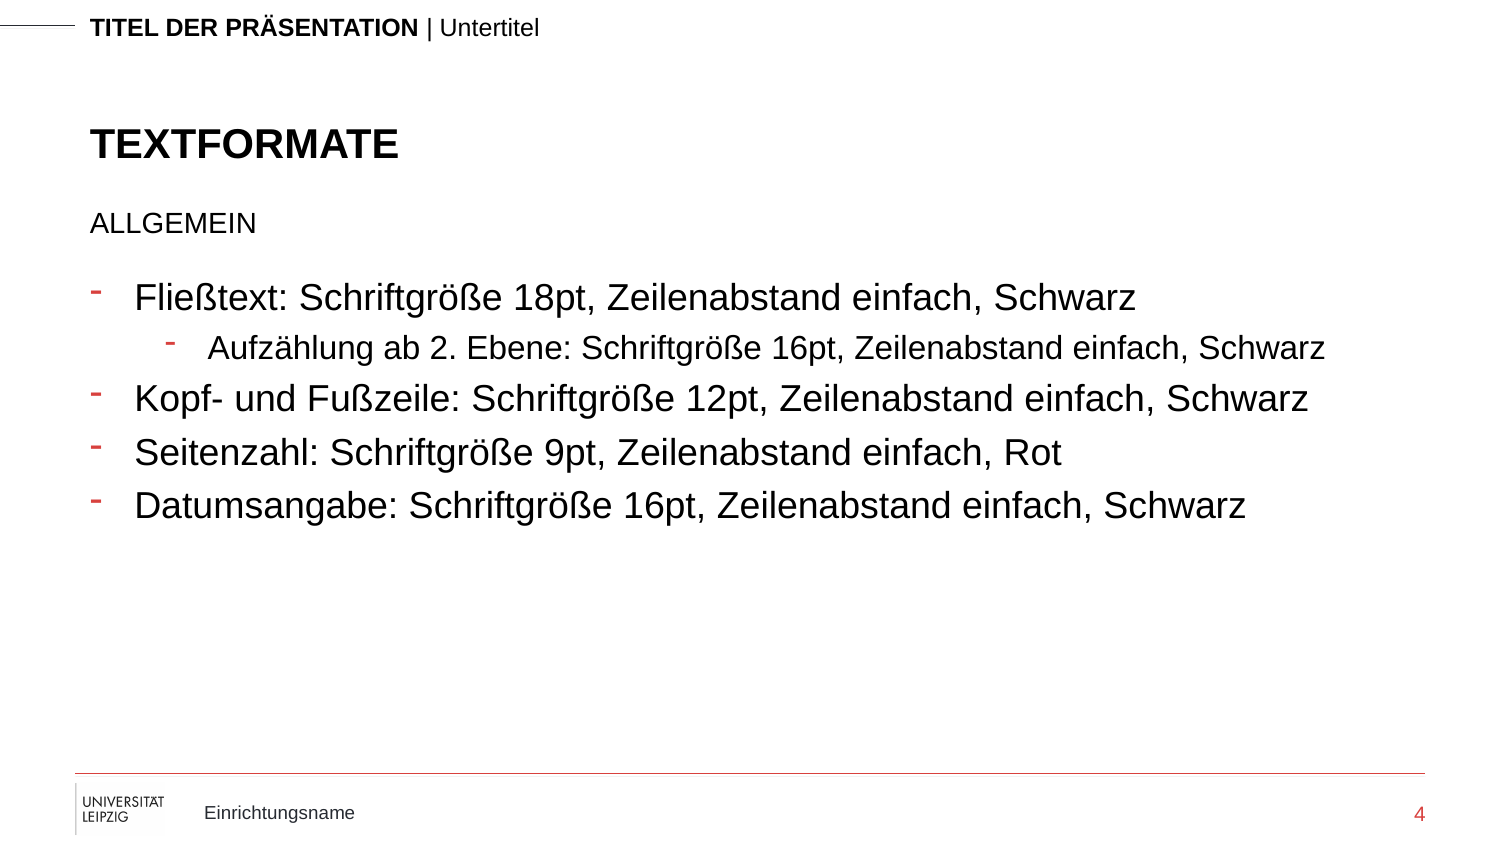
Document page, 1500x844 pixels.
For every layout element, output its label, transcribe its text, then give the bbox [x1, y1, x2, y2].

list Fließtext: Schriftgröße 18pt, Zeilenabstand einfach, Schwarz Aufzählung ab 2. Ebene: Schriftgröße 16pt, Zeilenabstand einfach, Schwarz Kopf- und Fußzeile: Schriftgröße 12pt, Zeilenabstand einfach, Schwarz Seitenzahl: Schriftgröße 9pt, Zeilenabstand einfach, Rot Datumsangabe: Schriftgröße 16pt, Zeilenabstand einfach, Schwarz [75, 265, 1426, 755]
list ALLGEMEIN [75, 184, 1426, 247]
picture [75, 782, 165, 836]
title Textformate [75, 50, 1426, 175]
slide_number <Foliennummer> [1303, 800, 1426, 834]
